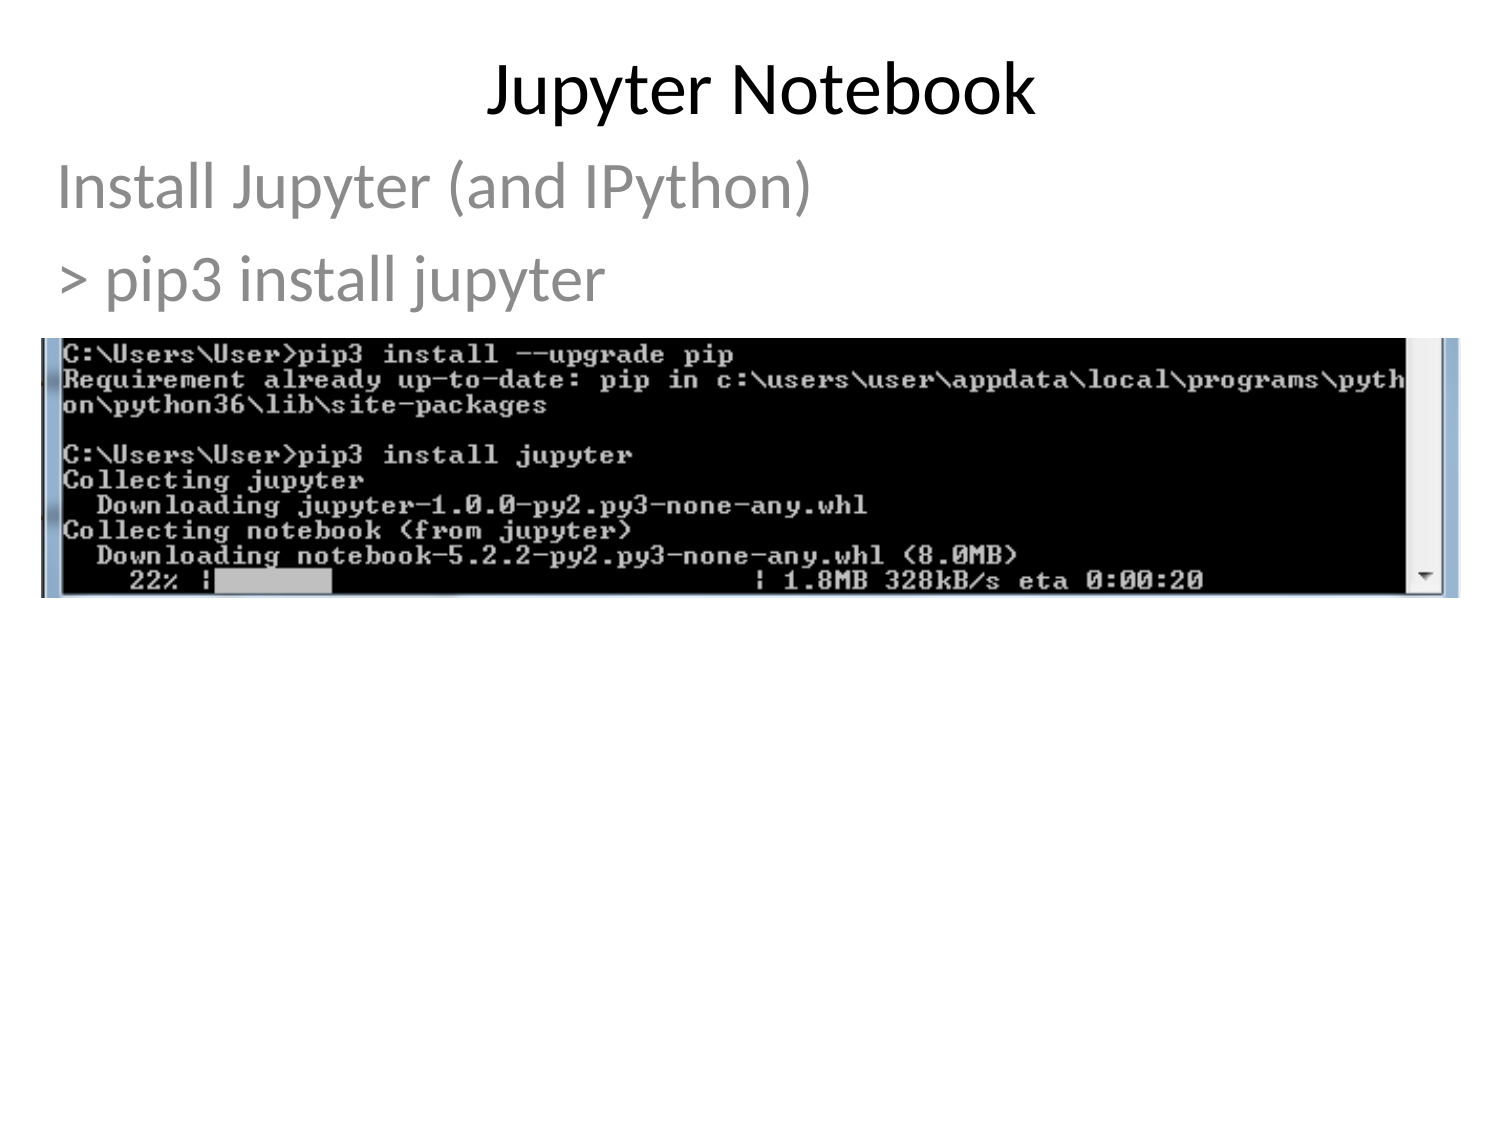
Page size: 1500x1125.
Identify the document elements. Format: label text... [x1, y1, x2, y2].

picture [41, 338, 1461, 598]
title Jupyter Notebook [123, 30, 1399, 134]
text_box Install Jupyter (and IPython) > pip3 install jupyter [41, 134, 1436, 338]
